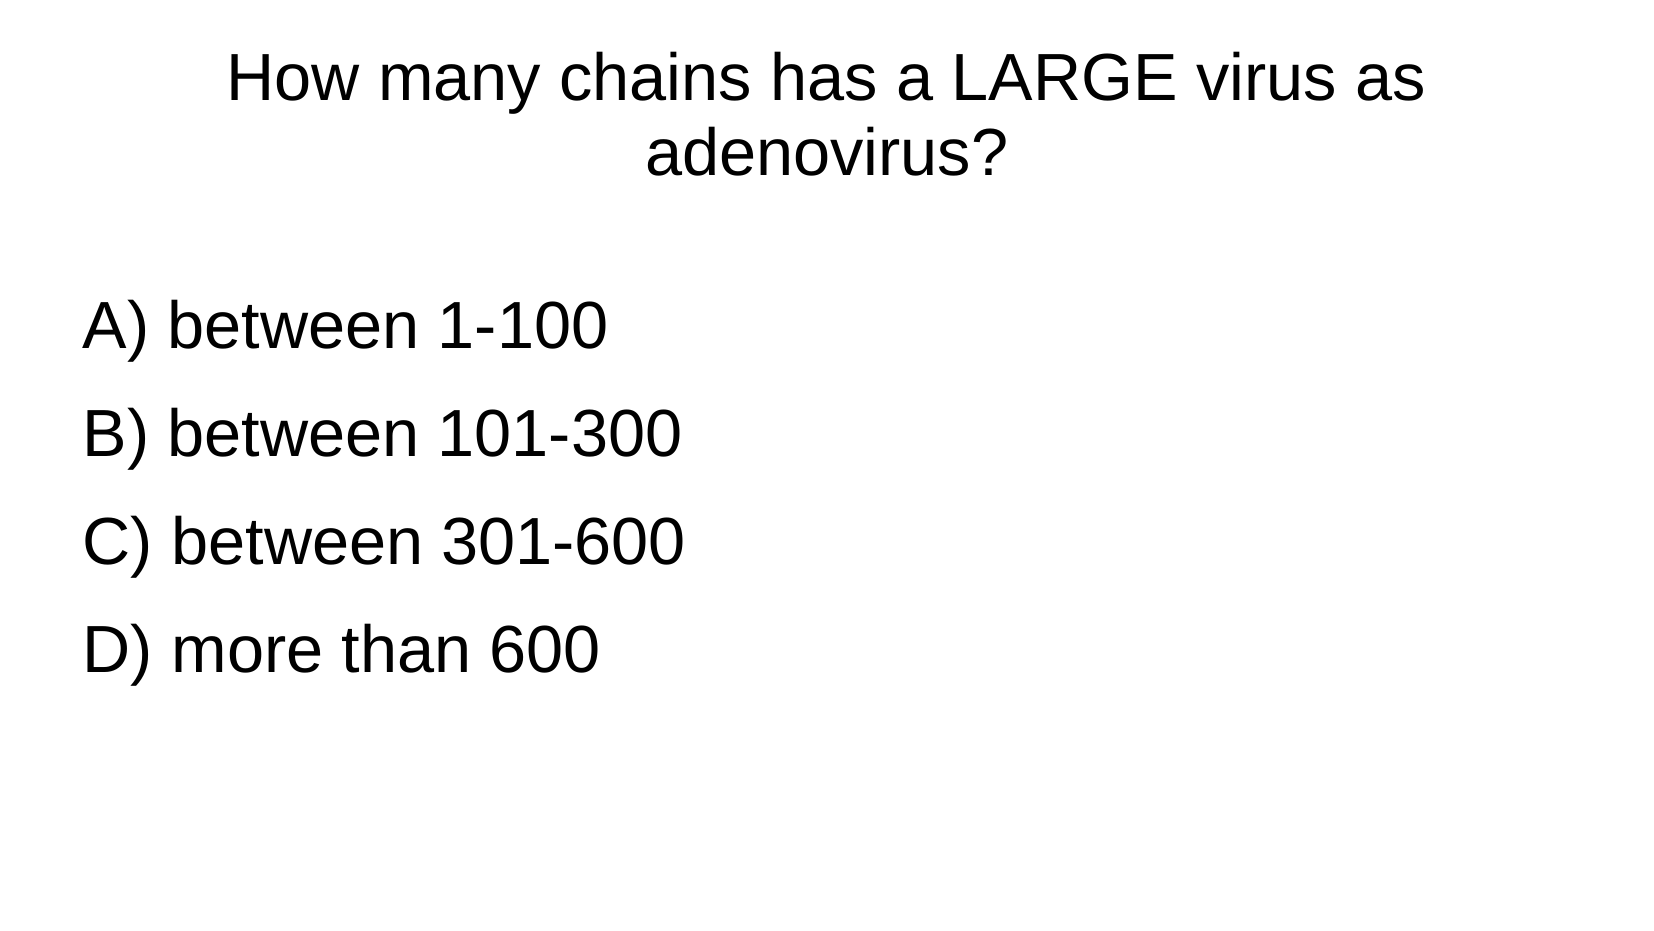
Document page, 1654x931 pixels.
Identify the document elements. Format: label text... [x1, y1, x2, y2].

subtitle between 1-100 between 101-300 between 301-600 more than 600 [82, 217, 1571, 758]
title How many chains has a LARGE virus as adenovirus? [82, 37, 1571, 193]
